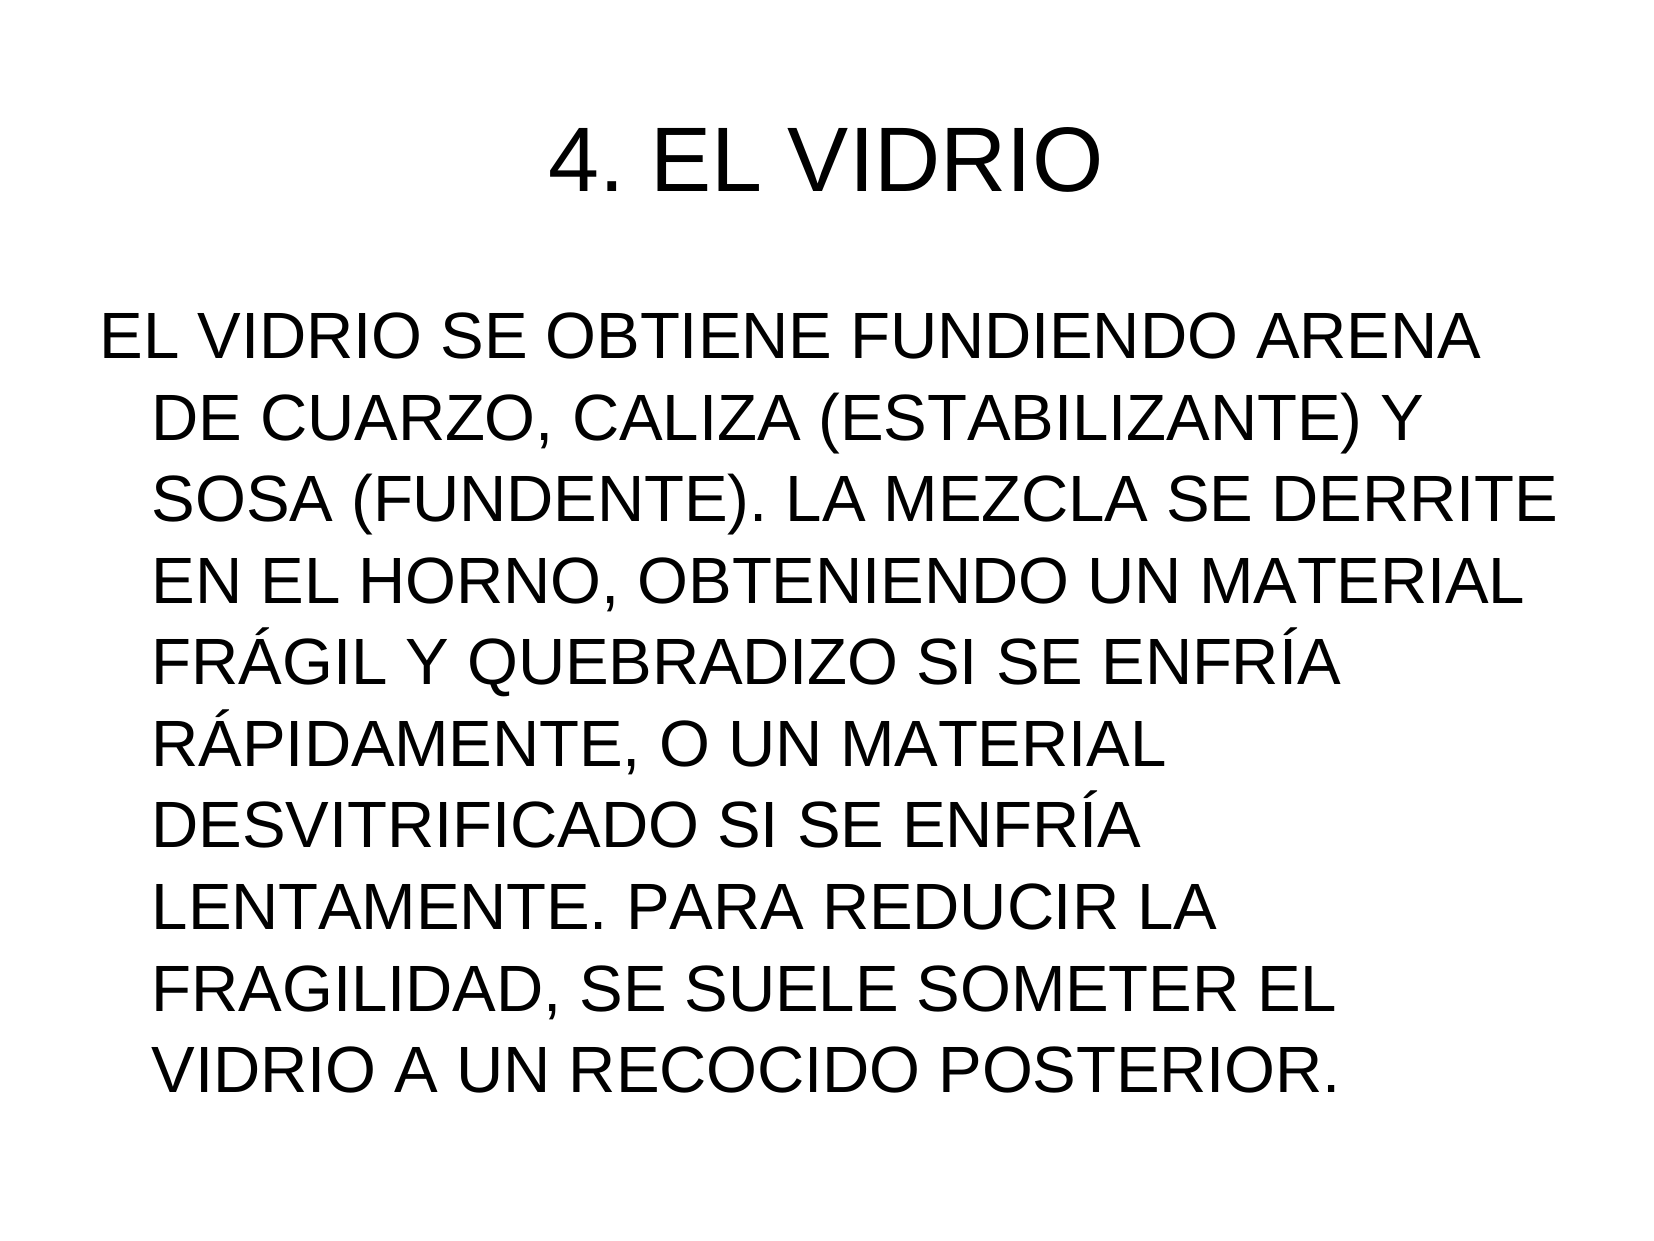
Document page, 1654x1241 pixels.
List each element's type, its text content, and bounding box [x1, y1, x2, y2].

title 4. EL VIDRIO [82, 56, 1571, 249]
list EL VIDRIO SE OBTIENE FUNDIENDO ARENA DE CUARZO, CALIZA (ESTABILIZANTE) Y SOSA (FUNDENTE). LA MEZCLA SE DERRITE EN EL HORNO, OBTENIENDO UN MATERIAL FRÁGIL Y QUEBRADIZO SI SE ENFRÍA RÁPIDAMENTE, O UN MATERIAL DESVITRIFICADO SI SE ENFRÍA LENTAMENTE. PARA REDUCIR LA FRAGILIDAD, SE SUELE SOMETER EL VIDRIO A UN RECOCIDO POSTERIOR. [82, 290, 1571, 1109]
